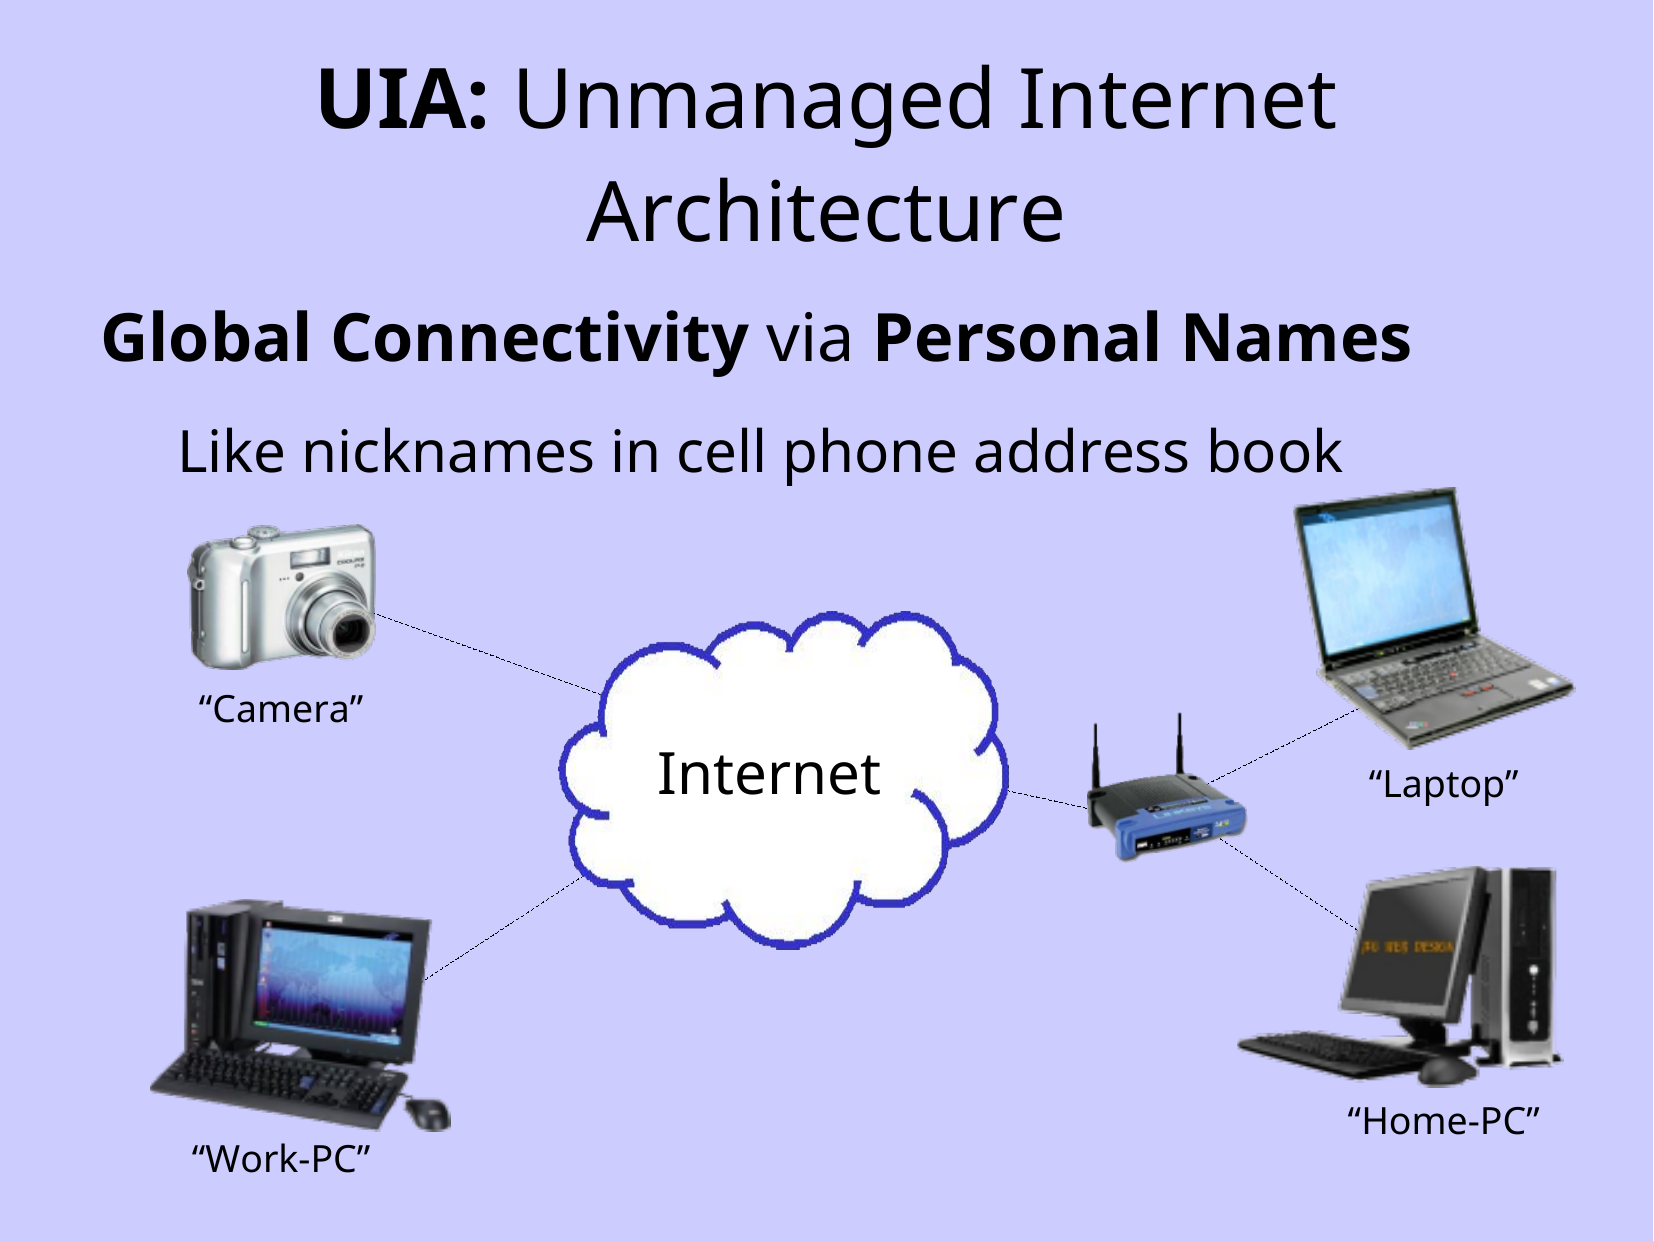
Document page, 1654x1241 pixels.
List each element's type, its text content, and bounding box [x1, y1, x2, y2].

picture [1293, 487, 1576, 751]
text_box “Home-PC” [1312, 1087, 1576, 1146]
text_box “Work-PC” [150, 1125, 413, 1184]
text_box Internet [568, 724, 971, 807]
picture [558, 611, 1009, 950]
picture [150, 899, 451, 1133]
text_box “Camera” [150, 675, 413, 734]
picture [187, 524, 376, 671]
text_box “Laptop” [1312, 750, 1576, 809]
list Global Connectivity via Personal Names Like nicknames in cell phone address book [82, 290, 1571, 1070]
picture [1237, 866, 1564, 1088]
picture [1087, 712, 1248, 863]
title UIA: Unmanaged Internet Architecture [82, 49, 1571, 257]
